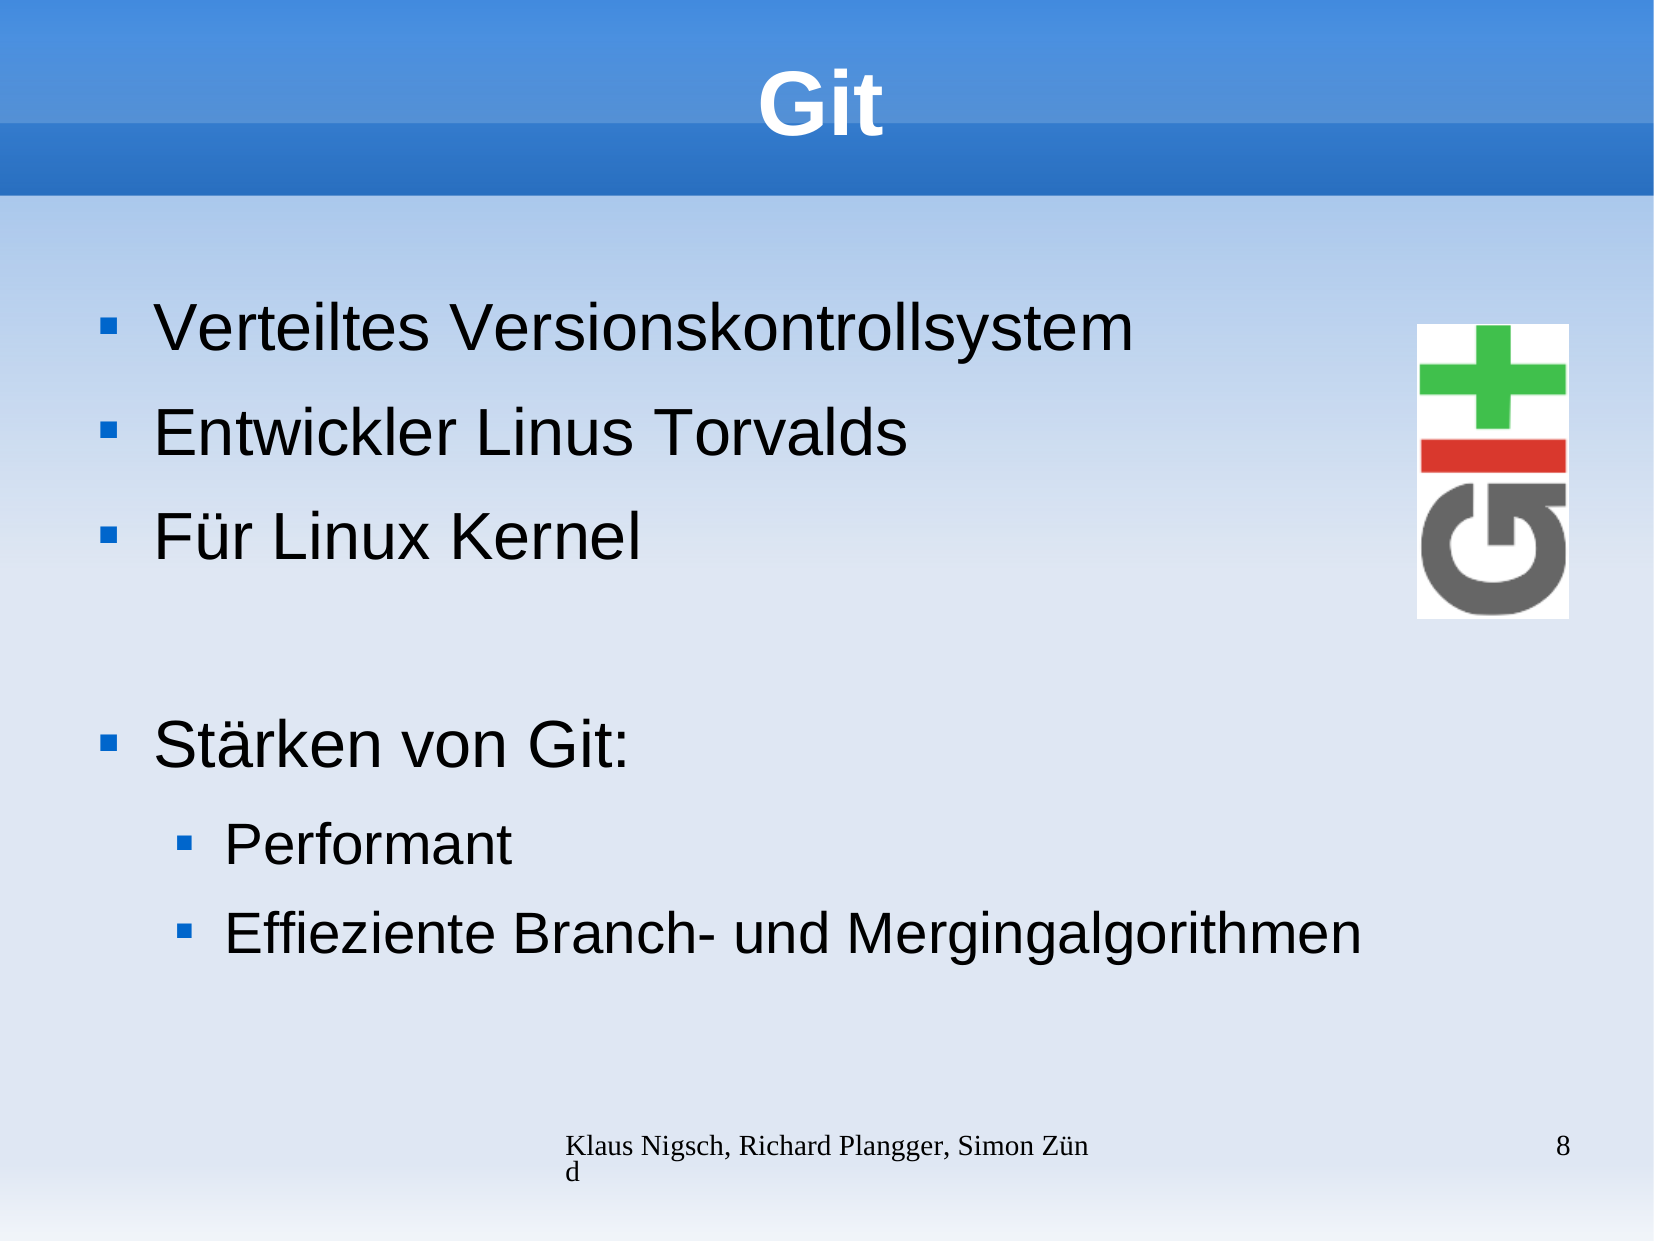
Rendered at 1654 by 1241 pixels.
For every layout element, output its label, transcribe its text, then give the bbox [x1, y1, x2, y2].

title Git [76, 7, 1565, 200]
list Verteiltes Versionskontrollsystem Entwickler Linus Torvalds Für Linux Kernel Stärken von Git: Performant Effieziente Branch- und Mergingalgorithmen [82, 290, 1571, 1153]
picture [0, 0, 1654, 1241]
